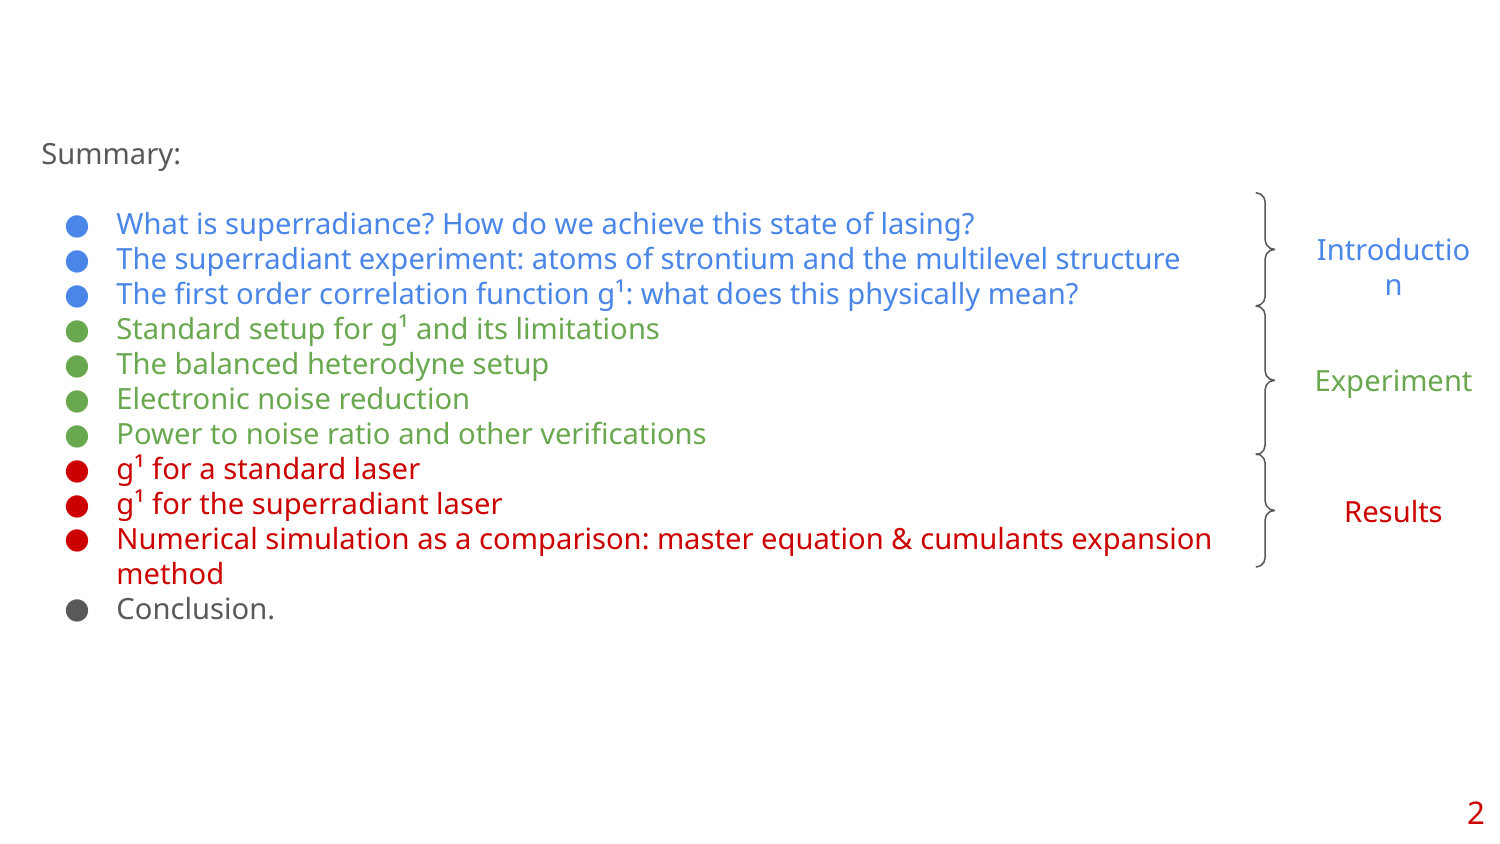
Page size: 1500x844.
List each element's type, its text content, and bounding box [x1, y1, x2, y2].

text_box 2 [849, 778, 1500, 844]
text_box Experiment [1282, 347, 1500, 413]
text_box Results [1285, 478, 1500, 532]
text_box Introduction [1299, 216, 1488, 317]
text_box Summary: What is superradiance? How do we achieve this state of lasing? The superradiant experiment: atoms of strontium and the multilevel structure The first order correlation function g¹: what does this physically mean? Standard setup for g¹ and its limitations The balanced heterodyne setup Electronic noise reduction Power to noise ratio and other verifications g¹ for a standard laser g¹ for the superradiant laser Numerical simulation as a comparison: master equation & cumulants expansion method Conclusion. [26, 120, 1286, 721]
